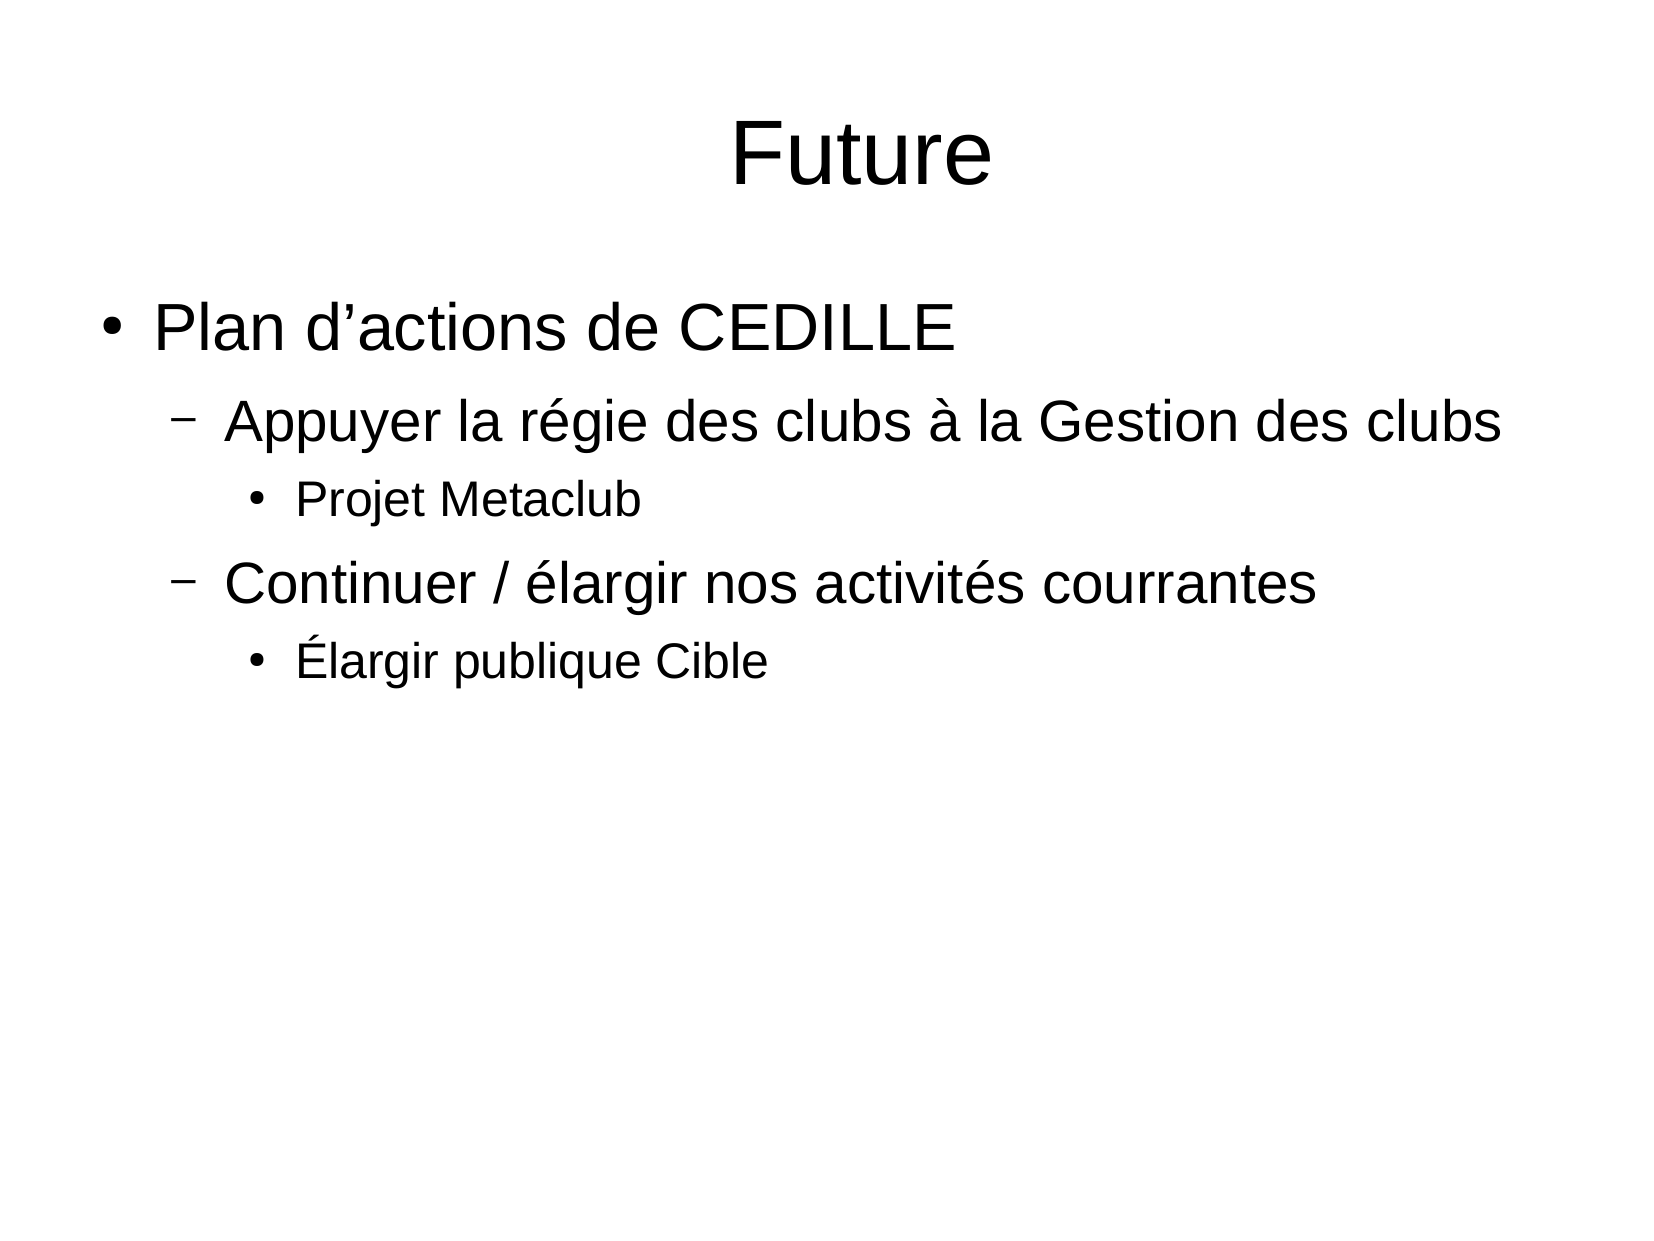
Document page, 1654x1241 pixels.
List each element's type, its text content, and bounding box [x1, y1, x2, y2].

title Future [82, 49, 1571, 257]
list Plan d’actions de CEDILLE Appuyer la régie des clubs à la Gestion des clubs Projet Metaclub Continuer / élargir nos activités courrantes Élargir publique Cible [82, 290, 1571, 1010]
